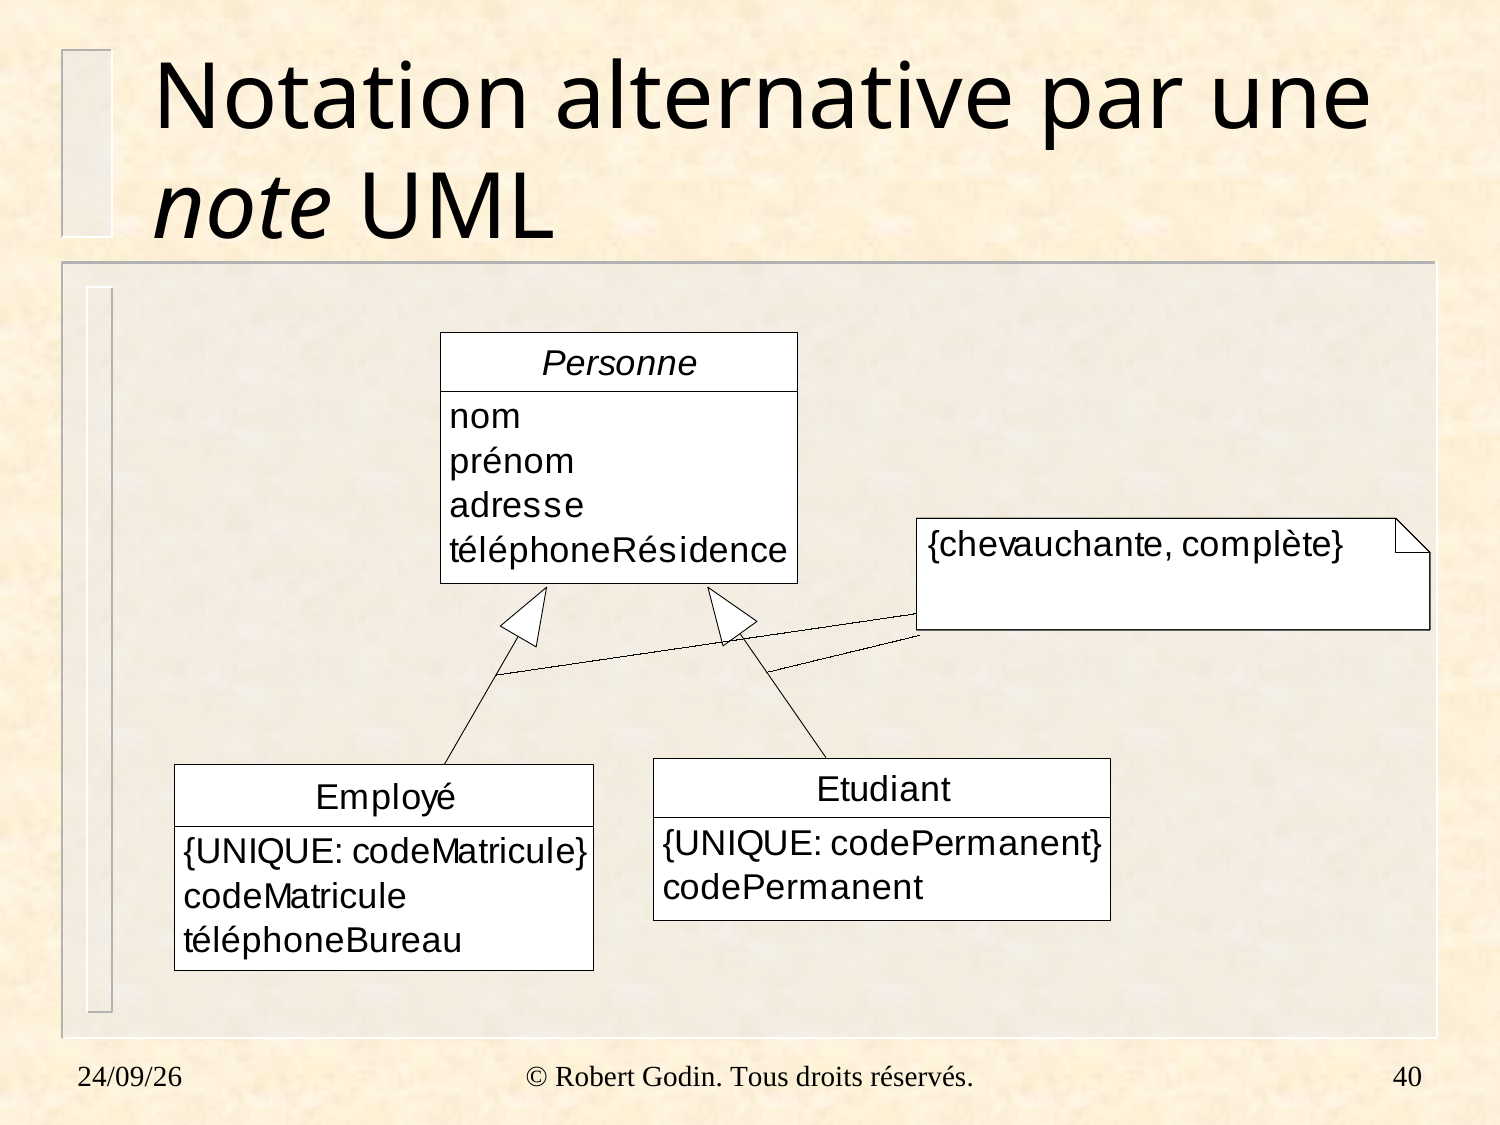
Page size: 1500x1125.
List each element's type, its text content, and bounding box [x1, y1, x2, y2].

text_box © Robert Godin. Tous droits réservés. [512, 1037, 988, 1113]
title Notation alternative par une note UML [137, 56, 1413, 238]
text_box <number> [1125, 1037, 1438, 1113]
chart [112, 299, 1500, 1008]
text_box 31/05/21 [62, 1037, 376, 1113]
picture [0, 0, 1500, 1125]
